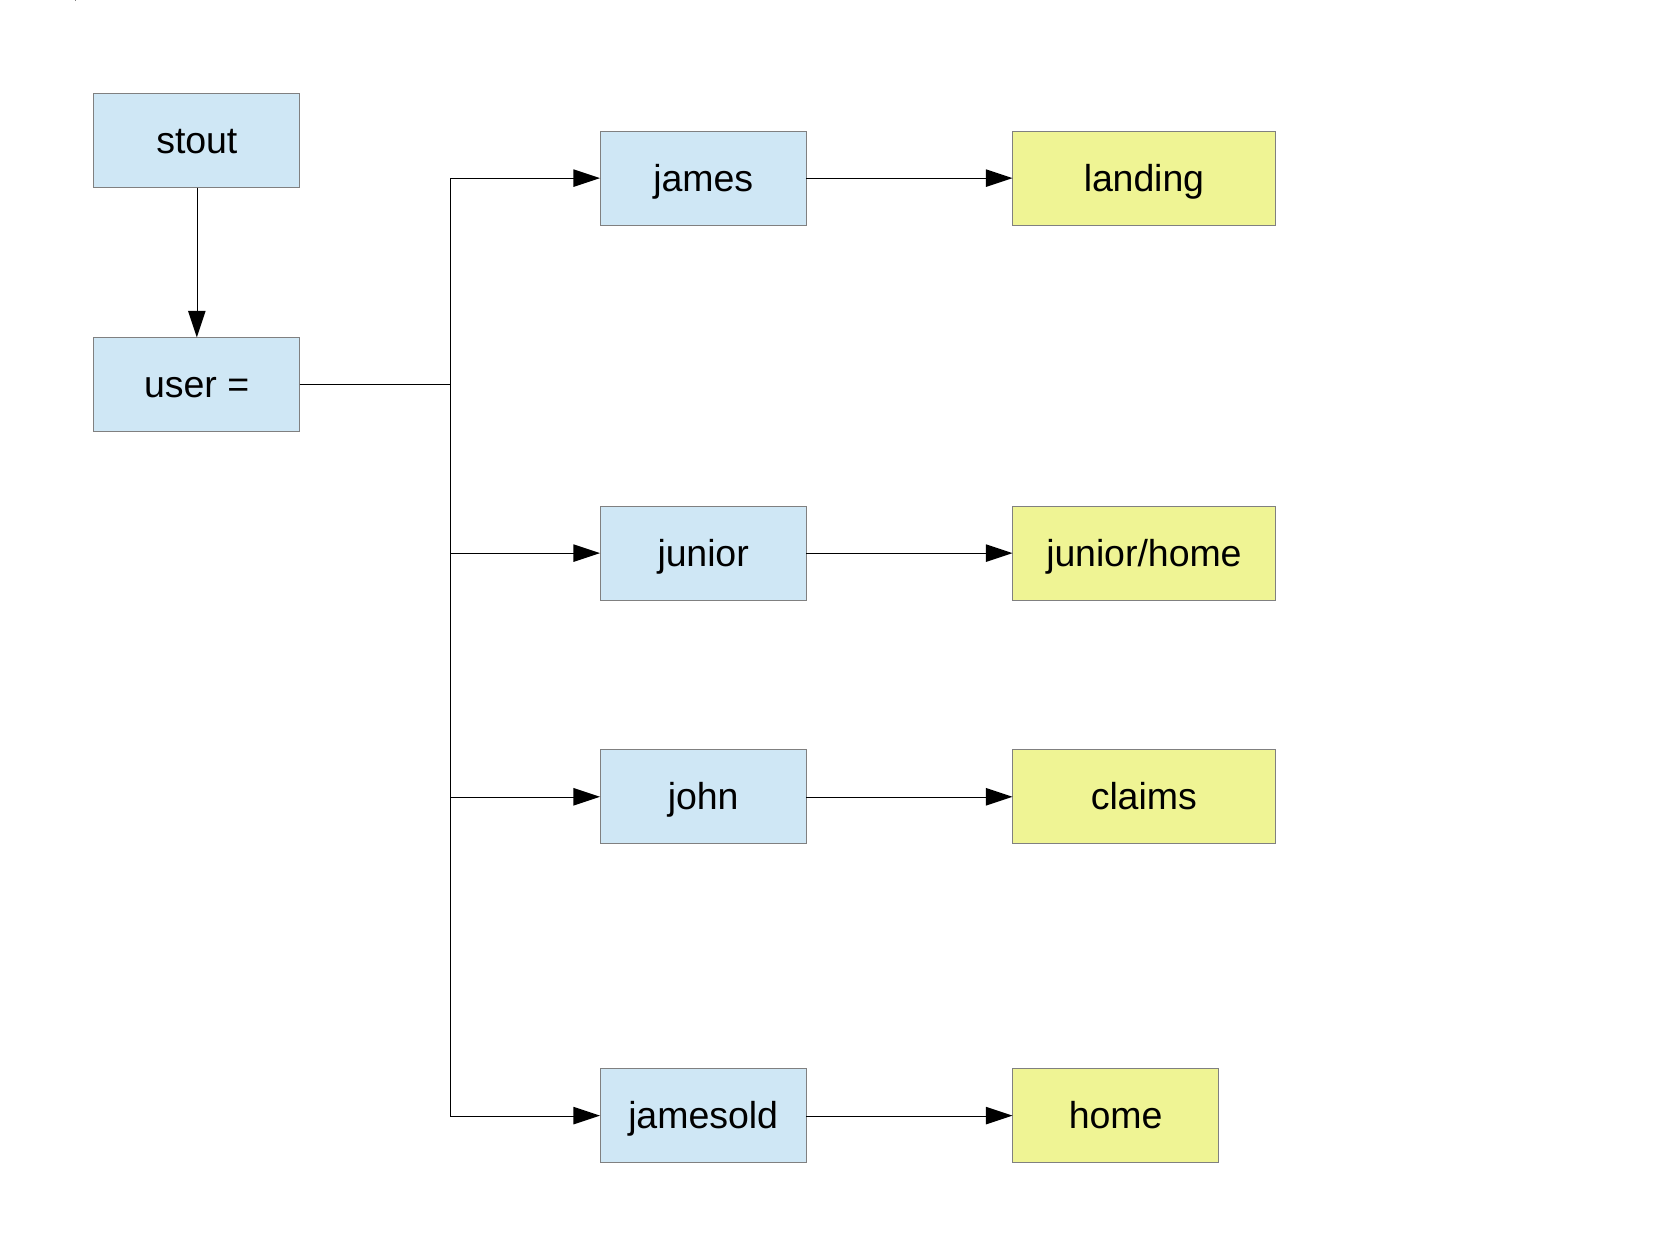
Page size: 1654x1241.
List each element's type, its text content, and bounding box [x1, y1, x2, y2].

text_box user = [93, 337, 300, 432]
text_box james [600, 131, 807, 226]
text_box jamesold [600, 1068, 807, 1163]
text_box john [600, 749, 807, 844]
text_box junior [600, 506, 807, 601]
text_box home [1012, 1068, 1219, 1163]
text_box landing [1012, 131, 1276, 226]
text_box stout [93, 93, 300, 188]
text_box claims [1012, 749, 1276, 844]
text_box junior/home [1012, 506, 1276, 601]
